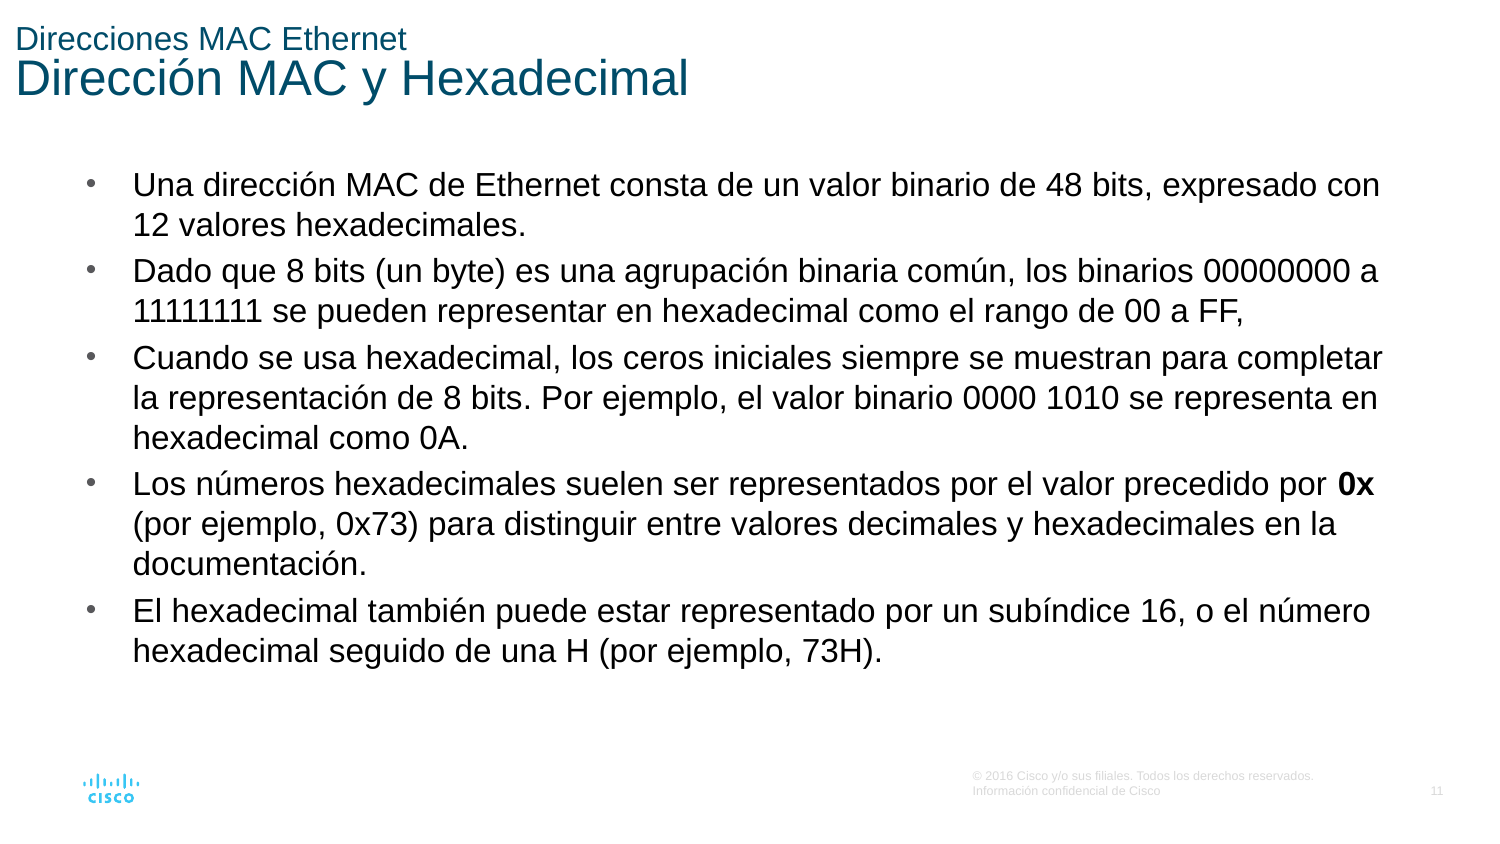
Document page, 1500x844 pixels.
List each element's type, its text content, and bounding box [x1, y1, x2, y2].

list Una dirección MAC de Ethernet consta de un valor binario de 48 bits, expresado con 12 valores hexadecimales. Dado que 8 bits (un byte) es una agrupación binaria común, los binarios 00000000 a 11111111 se pueden representar en hexadecimal como el rango de 00 a FF, Cuando se usa hexadecimal, los ceros iniciales siempre se muestran para completar la representación de 8 bits. Por ejemplo, el valor binario 0000 1010 se representa en hexadecimal como 0A. Los números hexadecimales suelen ser representados por el valor precedido por 0x (por ejemplo, 0x73) para distinguir entre valores decimales y hexadecimales en la documentación. El hexadecimal también puede estar representado por un subíndice 16, o el número hexadecimal seguido de una H (por ejemplo, 73H). [70, 155, 1430, 660]
title Direcciones MAC Ethernet Dirección MAC y Hexadecimal [0, 5, 1369, 126]
